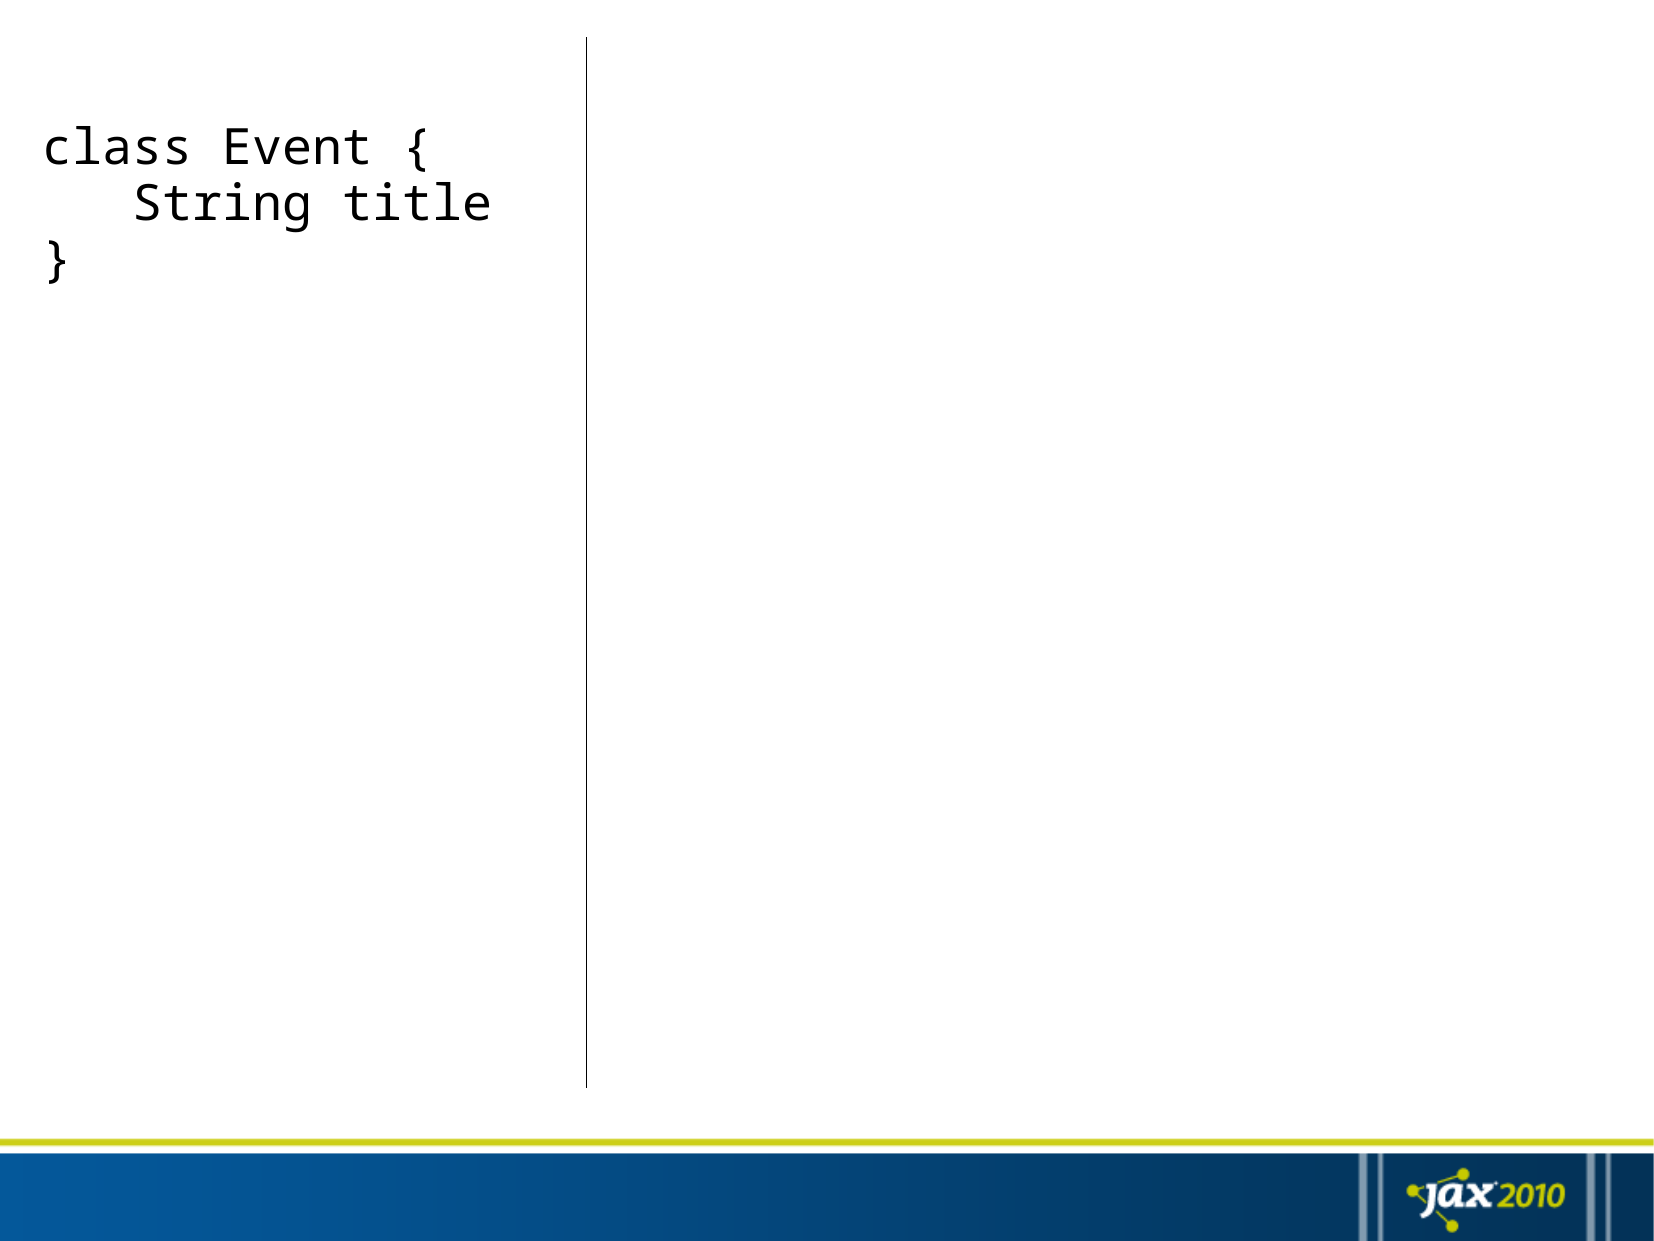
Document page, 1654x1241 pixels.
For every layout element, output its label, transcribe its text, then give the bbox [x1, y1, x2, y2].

picture [0, 0, 1654, 1241]
text_box class Event { String title } [27, 112, 808, 1088]
